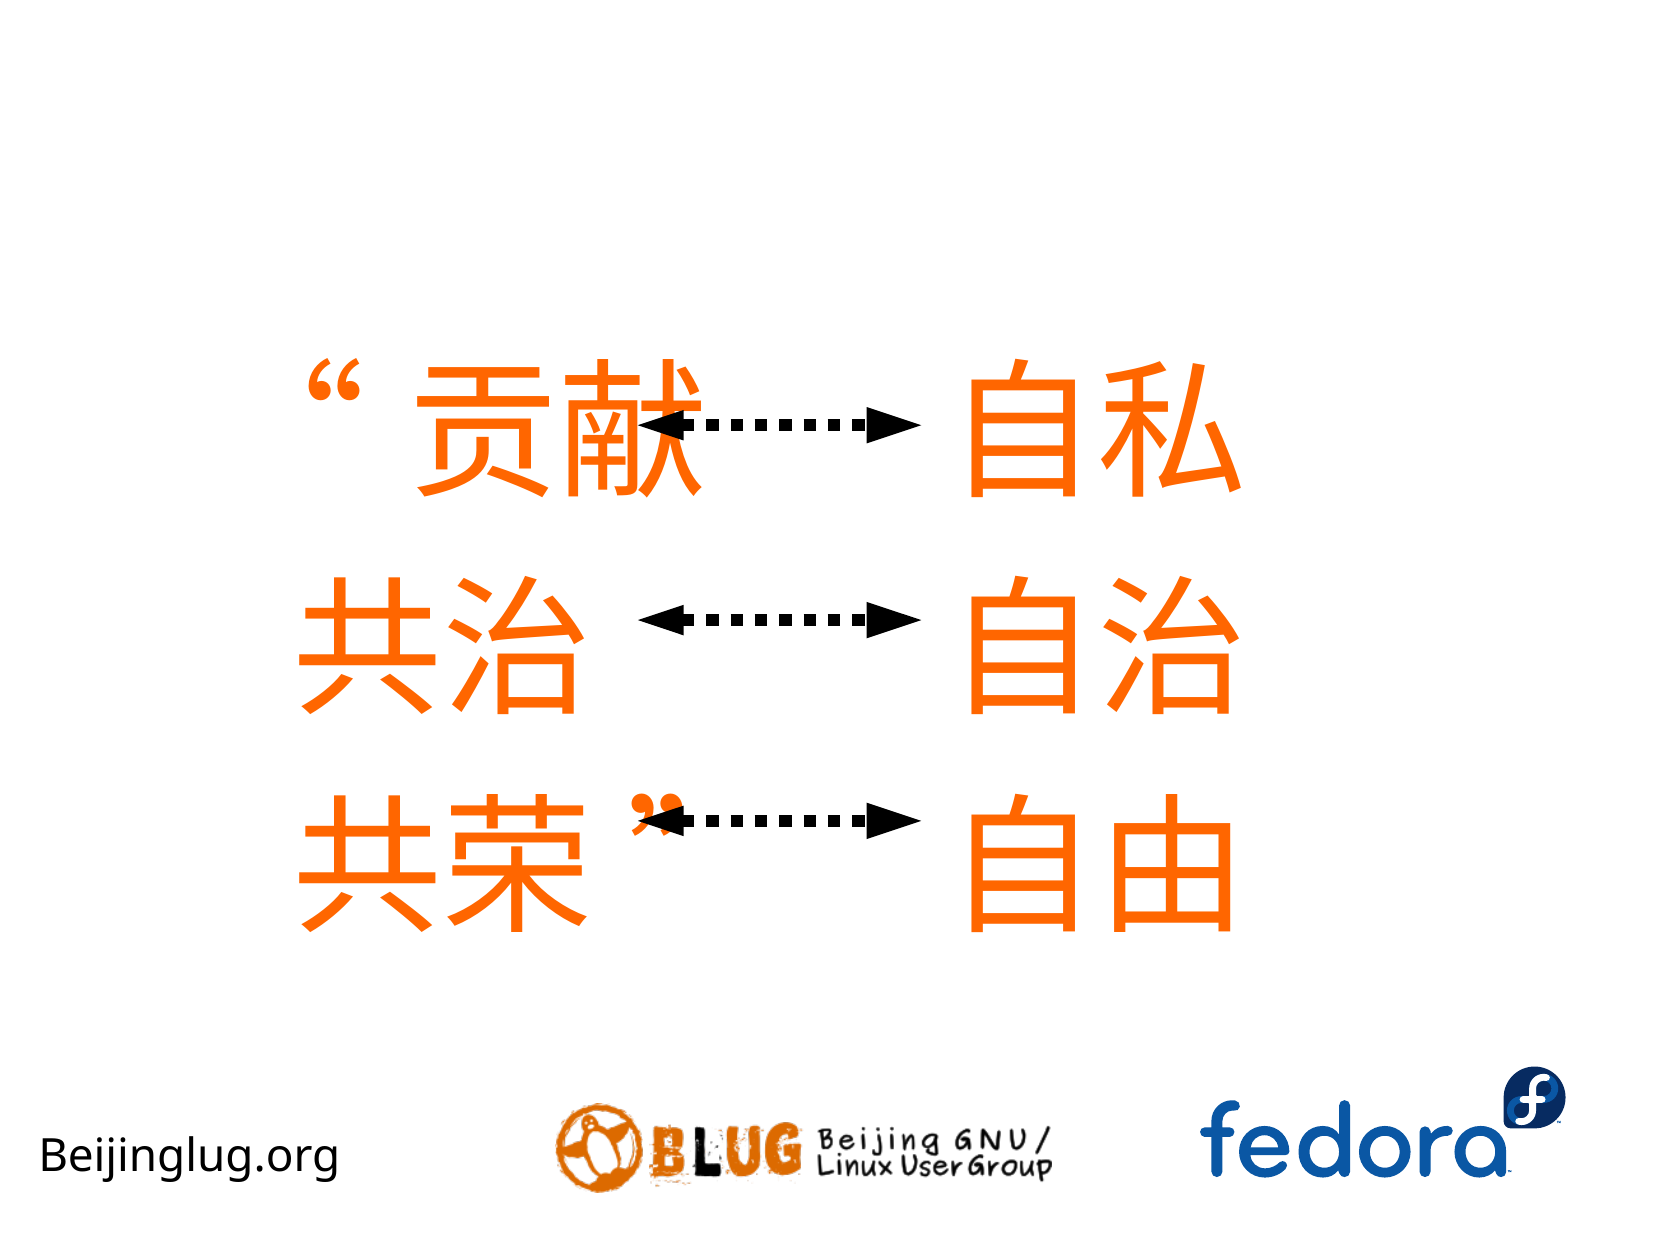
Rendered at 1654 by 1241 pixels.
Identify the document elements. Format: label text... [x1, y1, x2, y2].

text_box “贡献 共治 共荣 ” [200, 304, 839, 1040]
picture [555, 1103, 1052, 1193]
text_box 自私 自治 自由 [933, 304, 1571, 1040]
